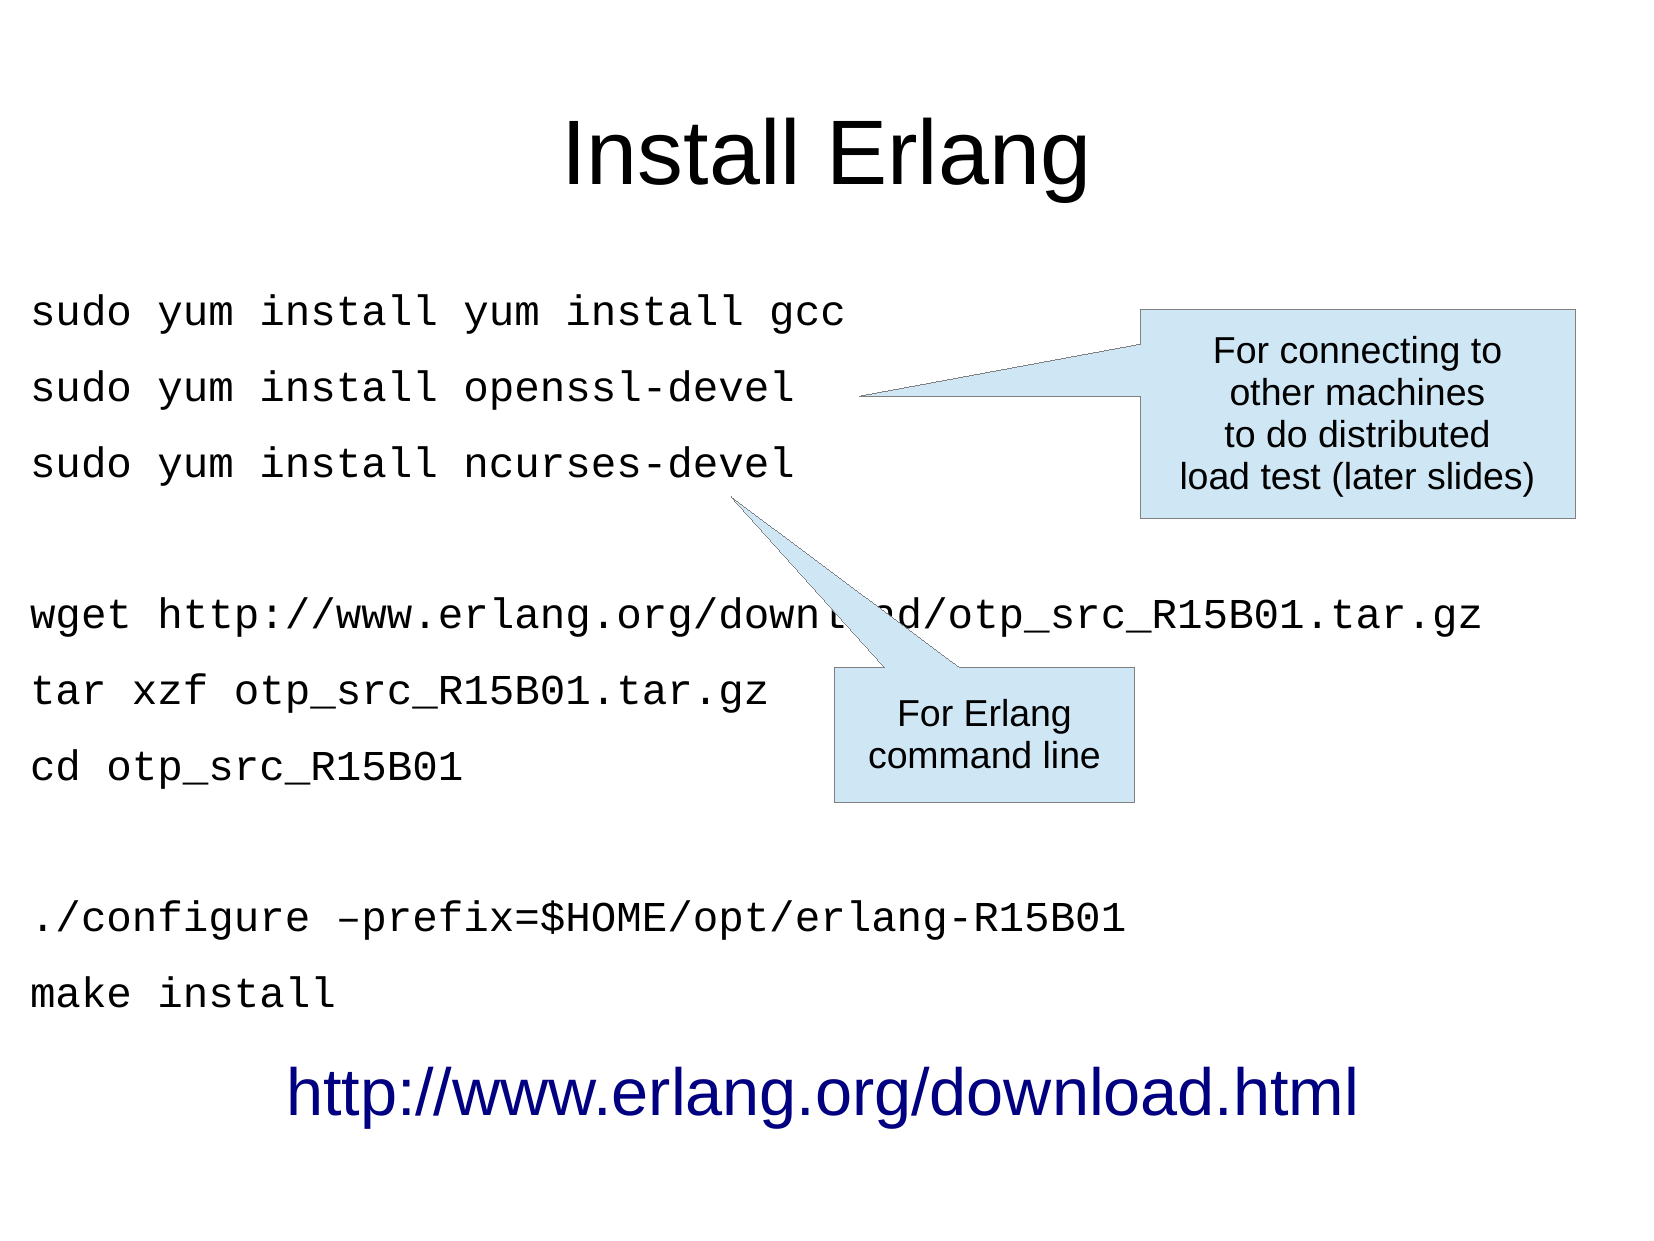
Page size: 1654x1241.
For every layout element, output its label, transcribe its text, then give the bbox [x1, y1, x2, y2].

text_box For Erlang command line [731, 496, 1135, 803]
title Install Erlang [82, 49, 1571, 257]
list sudo yum install yum install gcc sudo yum install openssl-devel sudo yum install ncurses-devel wget http://www.erlang.org/download/otp_src_R15B01.tar.gz tar xzf otp_src_R15B01.tar.gz cd otp_src_R15B01 ./configure –prefix=$HOME/opt/erlang-R15B01 make install [30, 290, 1621, 1021]
text_box http://www.erlang.org/download.html [125, 1047, 1521, 1137]
text_box For connecting to other machines to do distributed load test (later slides) [859, 309, 1576, 519]
